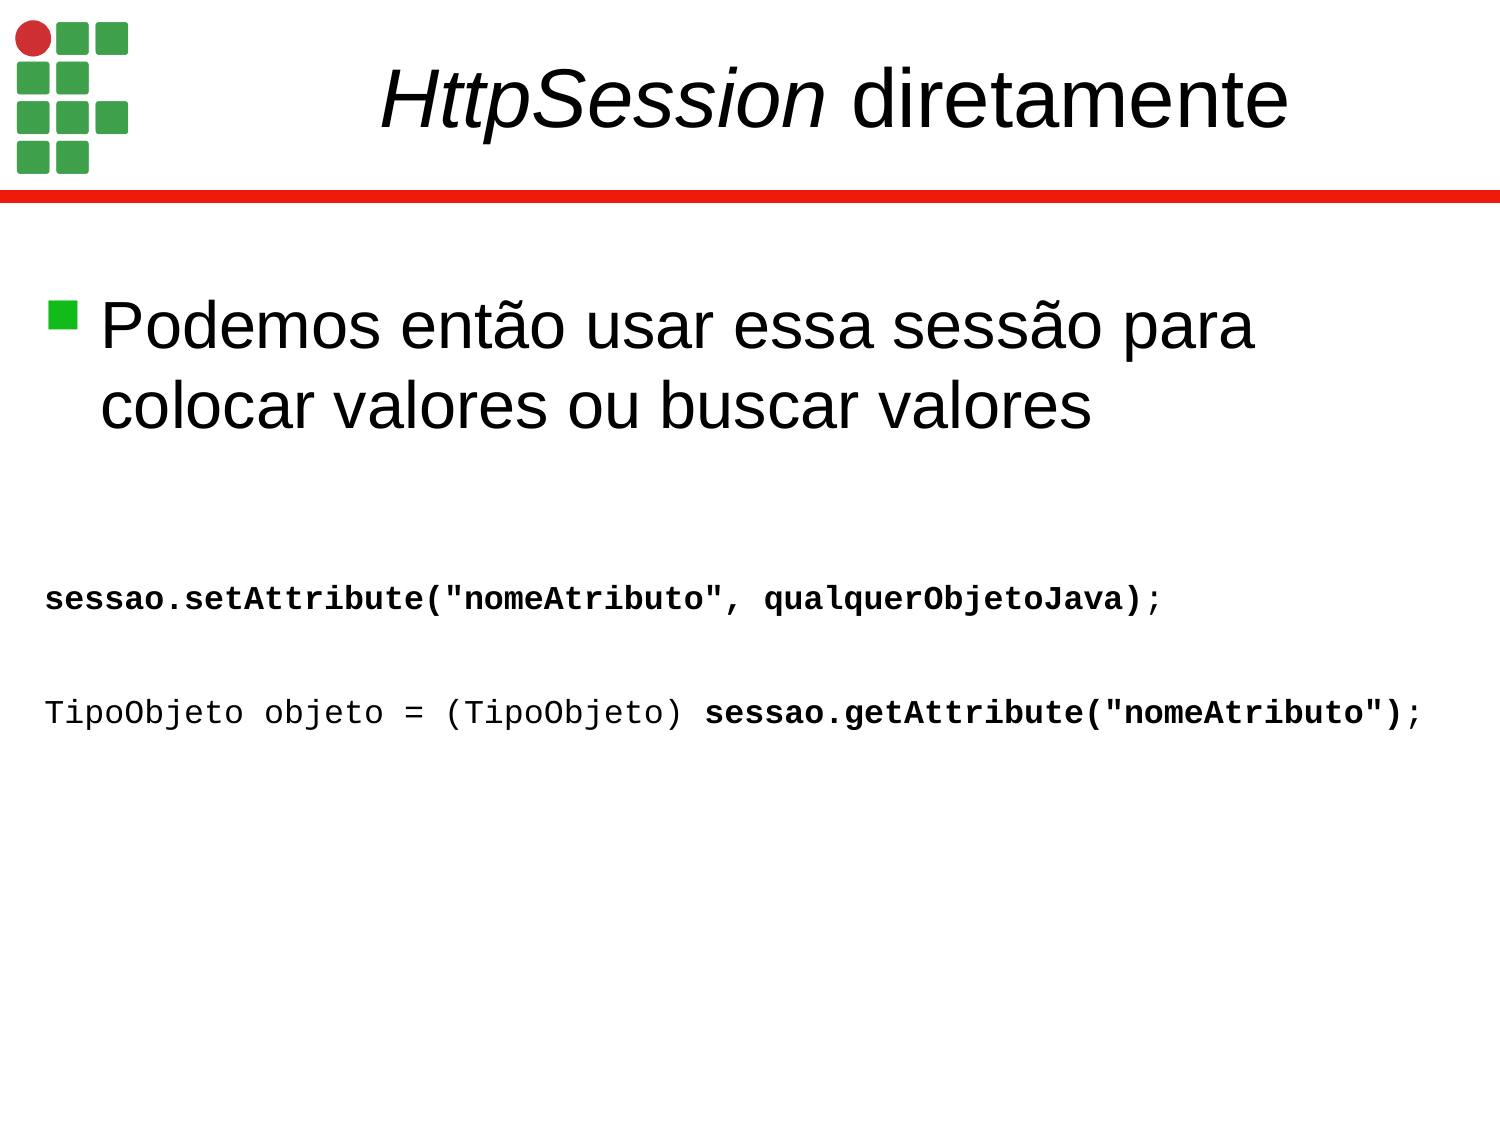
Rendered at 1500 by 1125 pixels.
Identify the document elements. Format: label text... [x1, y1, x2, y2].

picture [14, 16, 130, 178]
title HttpSession diretamente [230, 0, 1471, 188]
list Podemos então usar essa sessão para colocar valores ou buscar valores sessao.setAttribute(″nomeAtributo″, qualquerObjetoJava); TipoObjeto objeto = (TipoObjeto) sessao.getAttribute(″nomeAtributo″); [29, 219, 1471, 1102]
